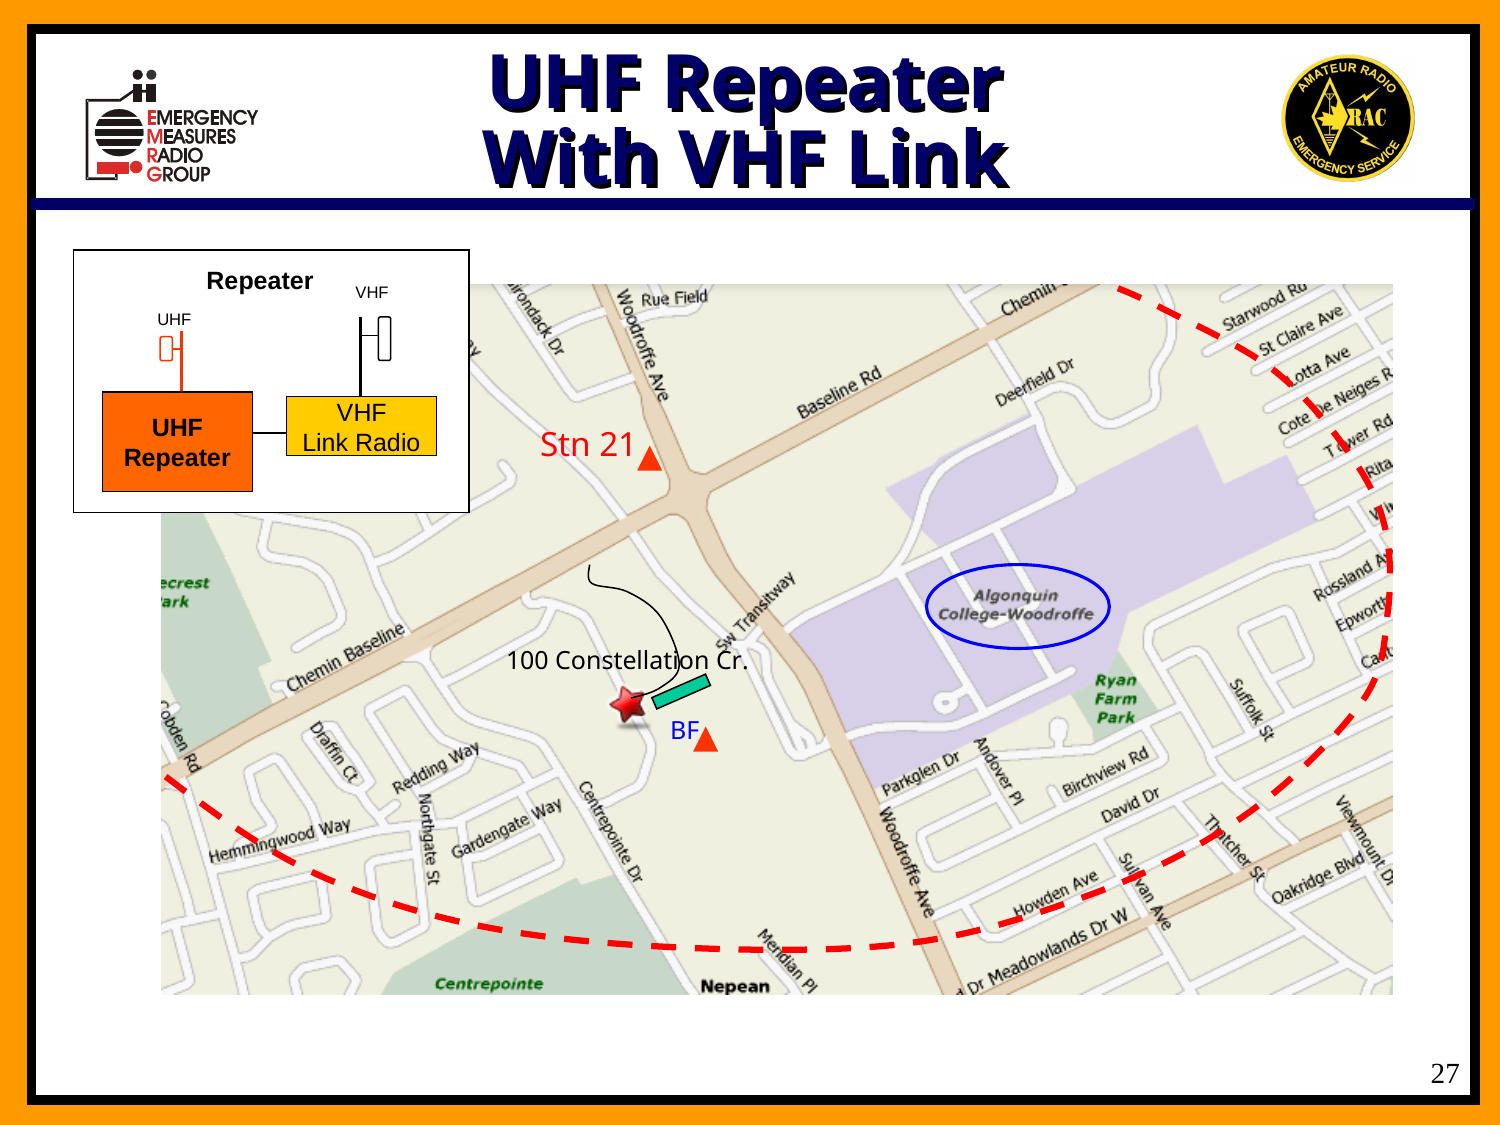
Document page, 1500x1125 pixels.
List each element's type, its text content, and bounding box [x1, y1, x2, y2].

text_box BF [655, 706, 715, 752]
text_box Repeater [191, 256, 329, 302]
text_box Stn 21 [525, 415, 653, 471]
text_box VHF Link Radio [286, 396, 437, 456]
picture [1281, 54, 1415, 182]
chart [161, 284, 1393, 995]
text_box [73, 249, 469, 513]
text_box [693, 726, 719, 752]
text_box [637, 445, 663, 471]
text_box UHF Repeater [102, 392, 253, 492]
text_box 100 Constellation Cr. [491, 636, 765, 682]
text_box UHF Repeater With VHF Link [249, 39, 1240, 208]
text_box VHF [340, 274, 404, 311]
text_box UHF [142, 301, 207, 337]
